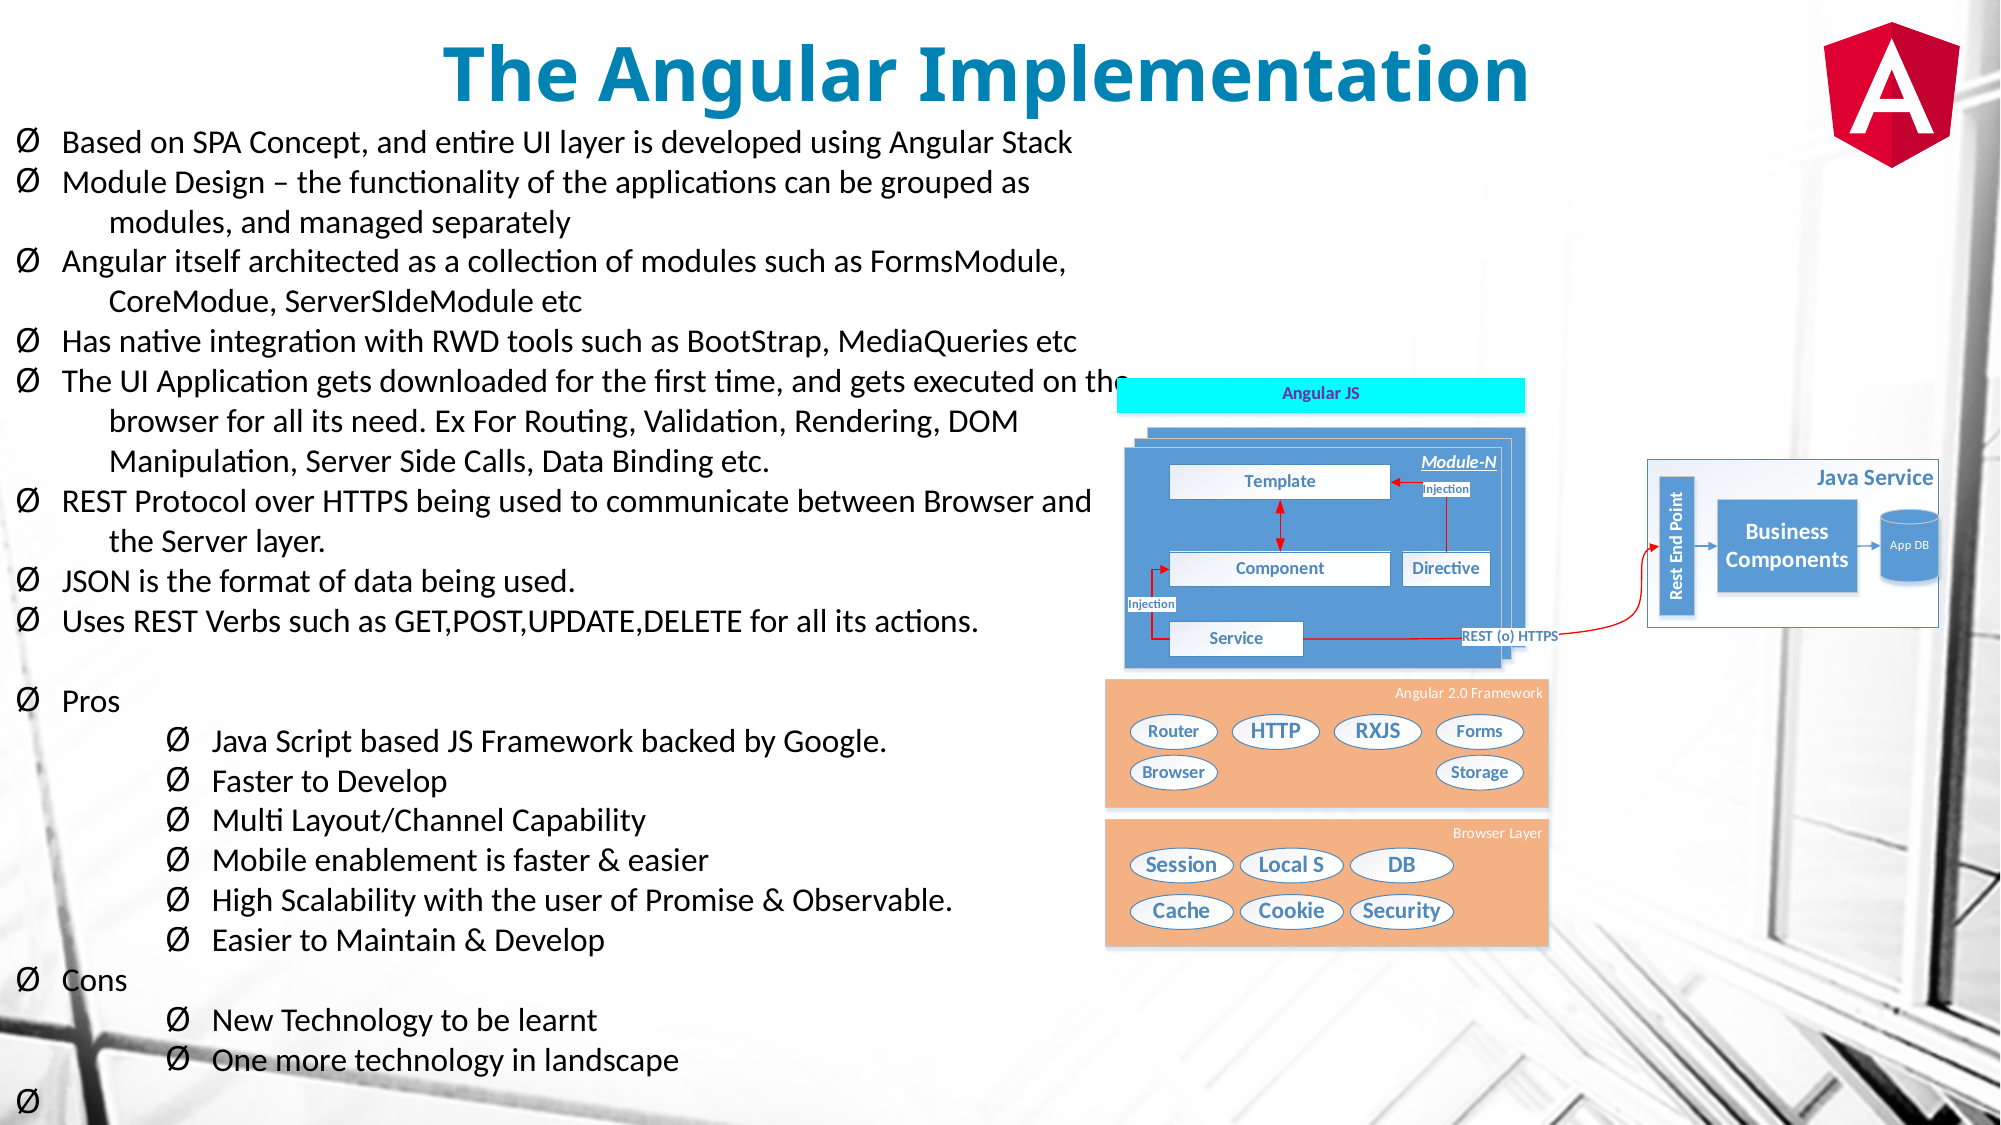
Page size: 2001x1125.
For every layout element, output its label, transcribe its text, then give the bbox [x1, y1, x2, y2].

picture [1100, 375, 1949, 954]
text_box The Angular Implementation [31, 22, 1944, 123]
text_box Based on SPA Concept, and entire UI layer is developed using Angular Stack Module Design – the functionality of the applications can be grouped as modules, and managed separately Angular itself architected as a collection of modules such as FormsModule, CoreModue, ServerSIdeModule etc Has native integration with RWD tools such as BootStrap, MediaQueries etc The UI Application gets downloaded for the first time, and gets executed on the browser for all its need. Ex For Routing, Validation, Rendering, DOM Manipulation, Server Side Calls, Data Binding etc. REST Protocol over HTTPS being used to communicate between Browser and the Server layer. JSON is the format of data being used. Uses REST Verbs such as GET,POST,UPDATE,DELETE for all its actions. Pros Java Script based JS Framework backed by Google. Faster to Develop Multi Layout/Channel Capability Mobile enablement is faster & easier High Scalability with the user of Promise & Observable. Easier to Maintain & Develop Cons New Technology to be learnt One more technology in landscape [0, 112, 1150, 1125]
picture [1800, 0, 1984, 183]
